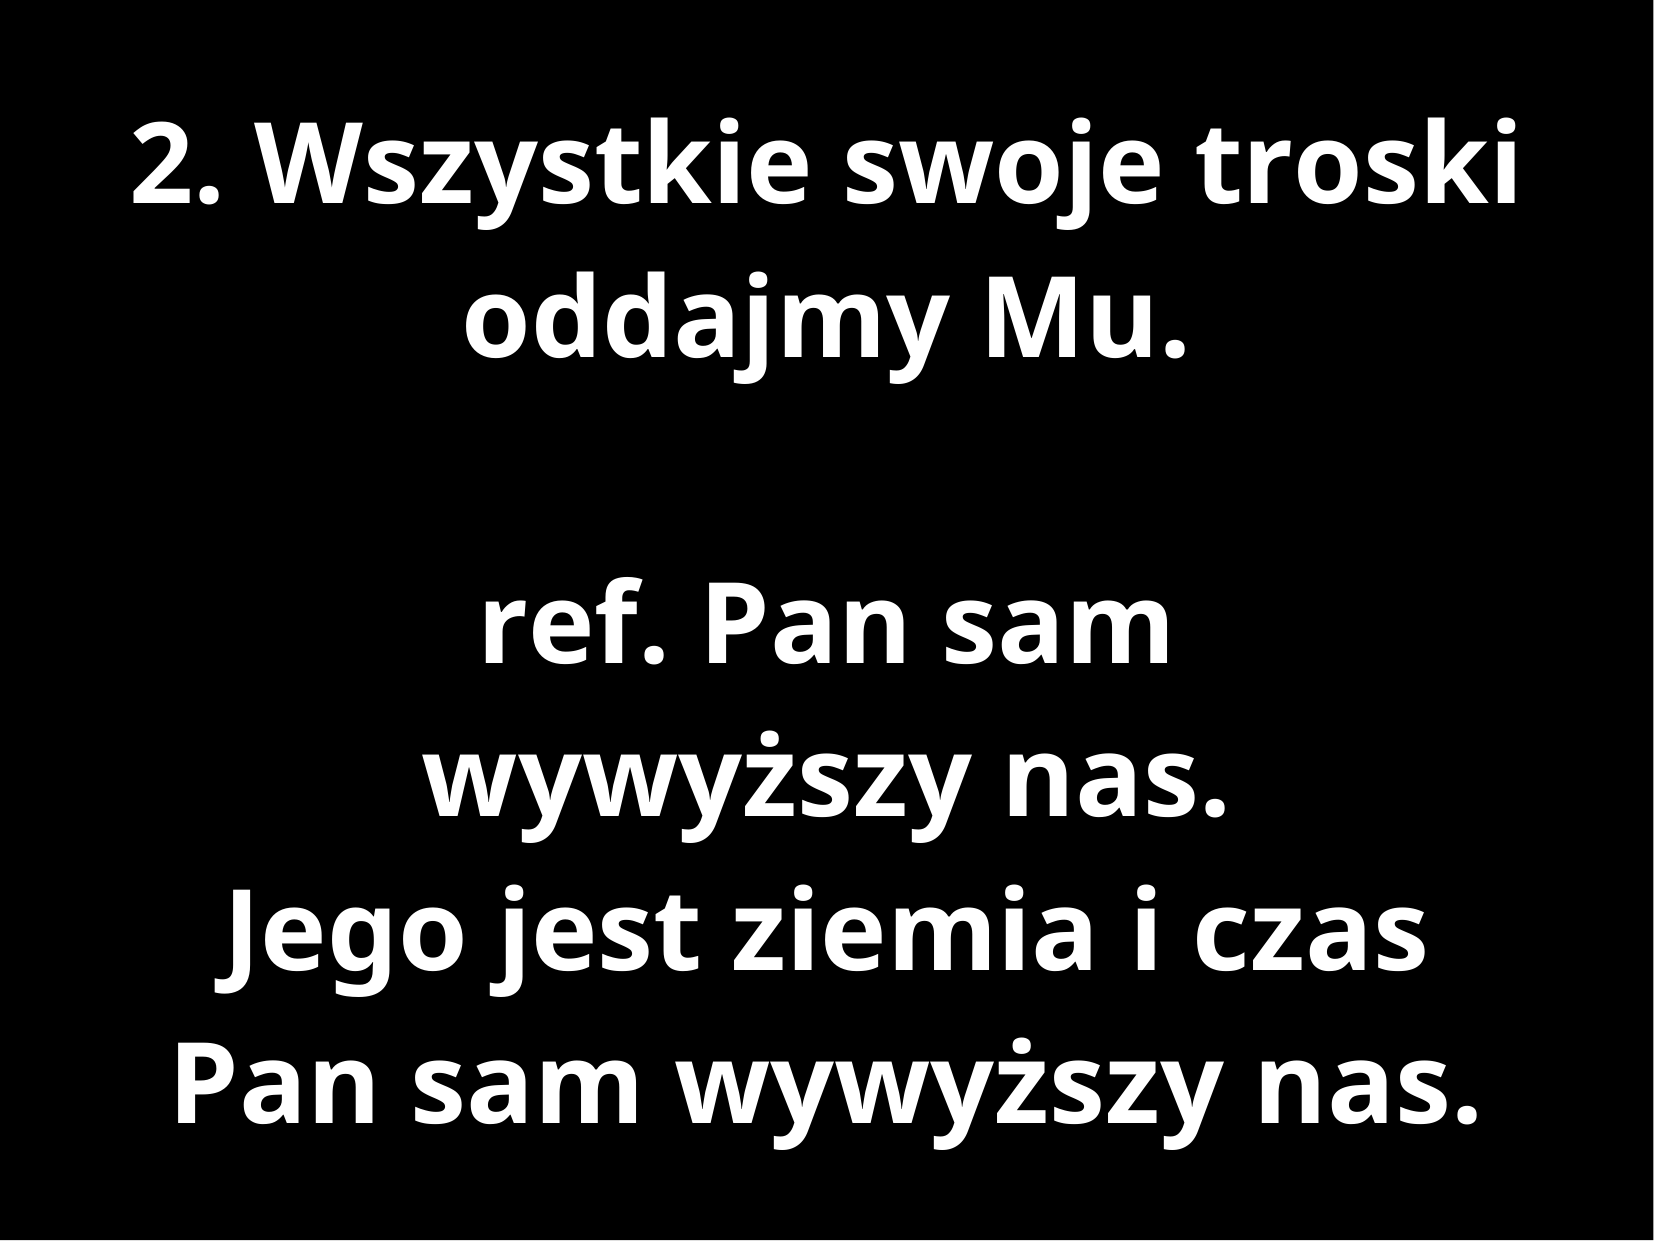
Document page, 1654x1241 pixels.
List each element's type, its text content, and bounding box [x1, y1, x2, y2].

title 2. Wszystkie swoje troski oddajmy Mu. ref. Pan sam wywyższy nas. Jego jest ziemia i czas Pan sam wywyższy nas. [0, 0, 1654, 1241]
